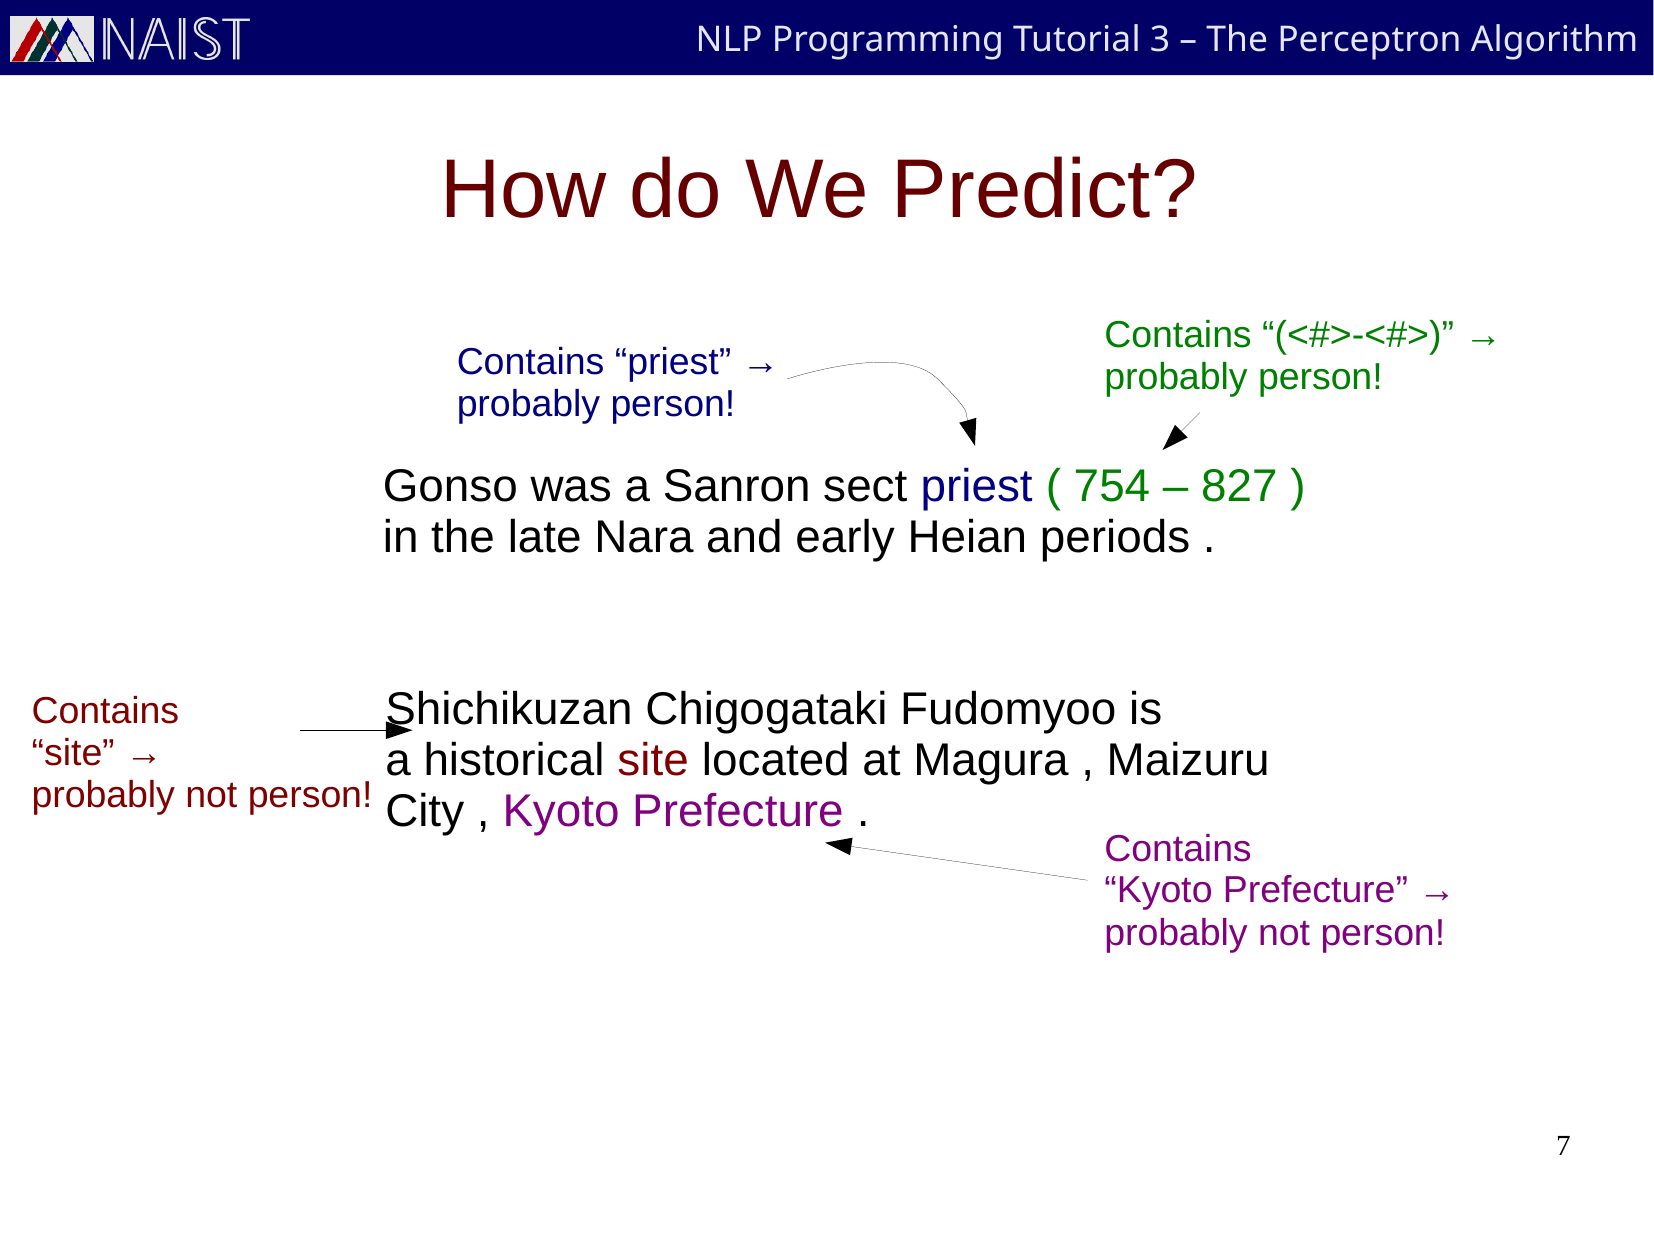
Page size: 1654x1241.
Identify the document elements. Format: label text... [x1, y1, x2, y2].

picture [102, 17, 251, 60]
text_box Gonso was a Sanron sect priest ( 754 – 827 ) in the late Nara and early Heian periods . [368, 452, 1321, 570]
title How do We Predict? [75, 92, 1564, 285]
text_box Contains “Kyoto Prefecture” → probably not person! [1089, 819, 1472, 961]
text_box Contains “(<#>-<#>)” → probably person! [1089, 305, 1518, 405]
picture [10, 16, 94, 62]
text_box Shichikuzan Chigogataki Fudomyoo is a historical site located at Magura , Maizuru City , Kyoto Prefecture . [370, 675, 1285, 844]
text_box Contains “site” → probably not person! [16, 681, 389, 823]
text_box Contains “priest” → probably person! [442, 333, 795, 433]
